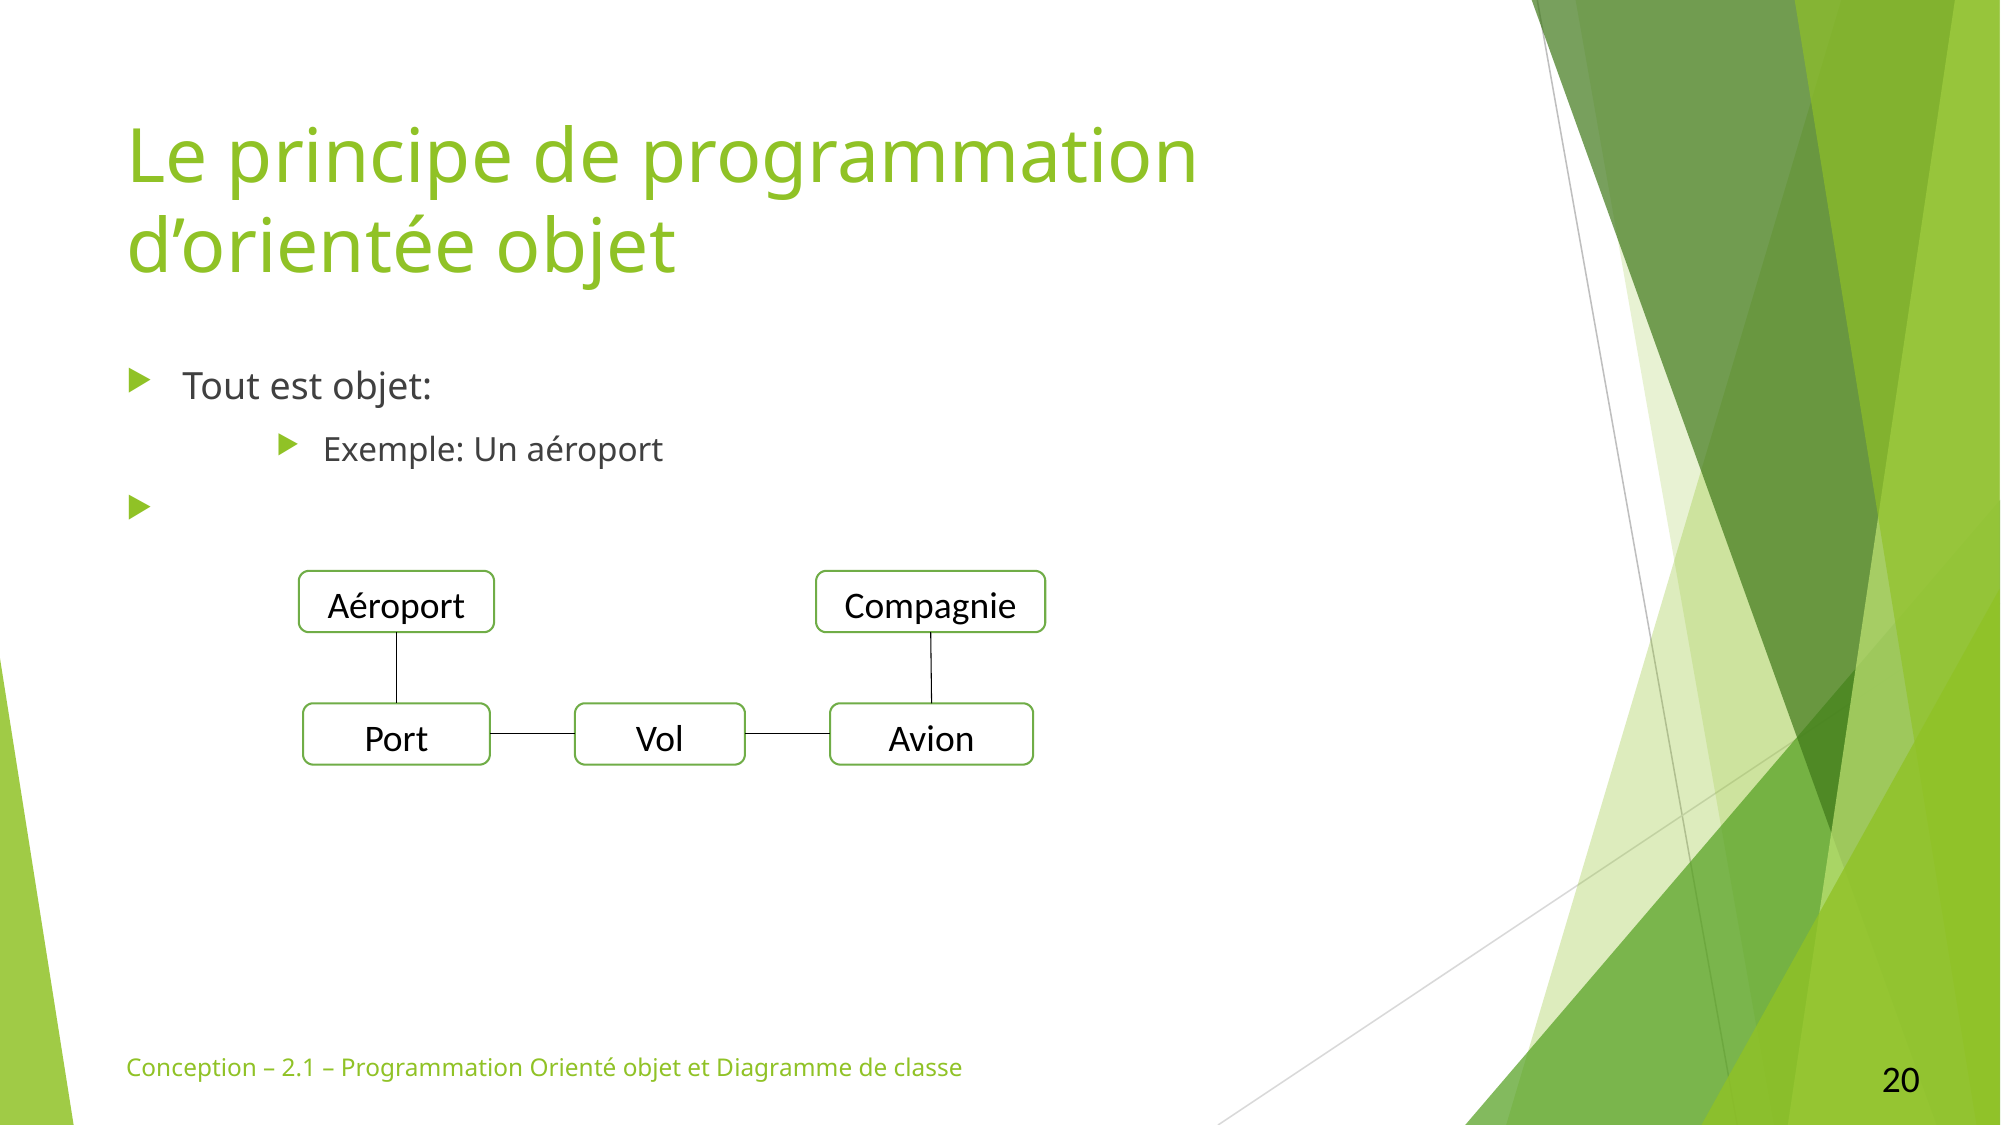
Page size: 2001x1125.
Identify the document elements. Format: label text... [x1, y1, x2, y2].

text_box Port [303, 703, 490, 765]
text_box [1866, 1047, 1979, 1108]
text_box Compagnie [816, 570, 1046, 633]
text_box Aéroport [298, 570, 495, 633]
title Le principe de programmation d’orientée objet [111, 99, 1522, 317]
text_box Avion [830, 703, 1034, 765]
text_box Vol [574, 703, 745, 765]
text_box Conception – 2.1 – Programmation Orienté objet et Diagramme de classe [111, 1047, 1094, 1109]
list Tout est objet: Exemple: Un aéroport [111, 354, 1522, 992]
